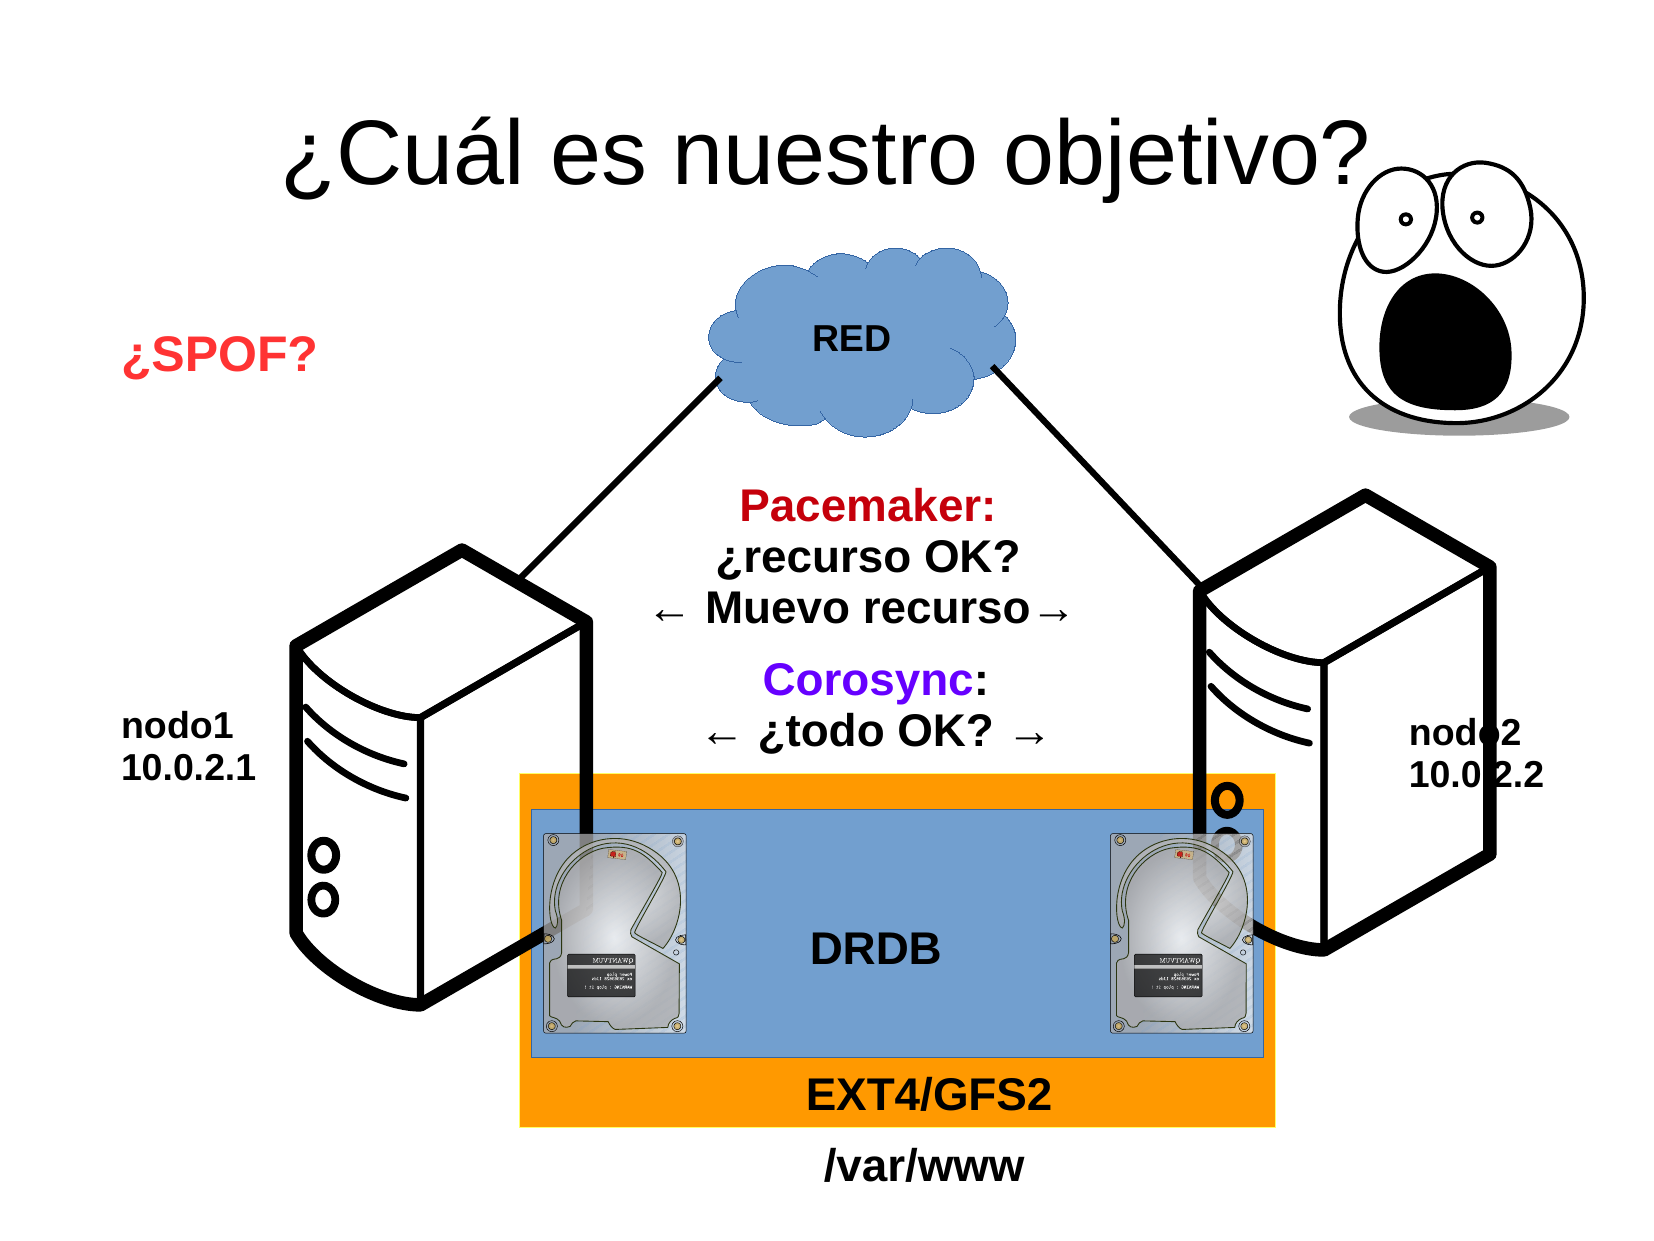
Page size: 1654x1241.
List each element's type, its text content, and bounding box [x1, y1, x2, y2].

text_box nodo1 10.0.2.1 [106, 696, 272, 796]
title ¿Cuál es nuestro objetivo? [82, 49, 1571, 257]
text_box [519, 773, 1276, 1128]
text_box nodo2 10.0.2.2 [1394, 704, 1560, 804]
text_box Pacemaker: ¿recurso OK? ← Muevo recurso→ [631, 472, 1105, 744]
picture [289, 543, 687, 1034]
picture [1311, 147, 1613, 449]
text_box EXT4/GFS2 [791, 1061, 1068, 1128]
text_box Corosync: ← ¿todo OK? → [667, 646, 1098, 815]
text_box ¿SPOF? [106, 318, 333, 390]
picture [1110, 488, 1497, 1034]
text_box RED [708, 248, 1016, 438]
text_box DRDB [795, 915, 957, 982]
text_box /var/www [809, 1132, 1040, 1199]
